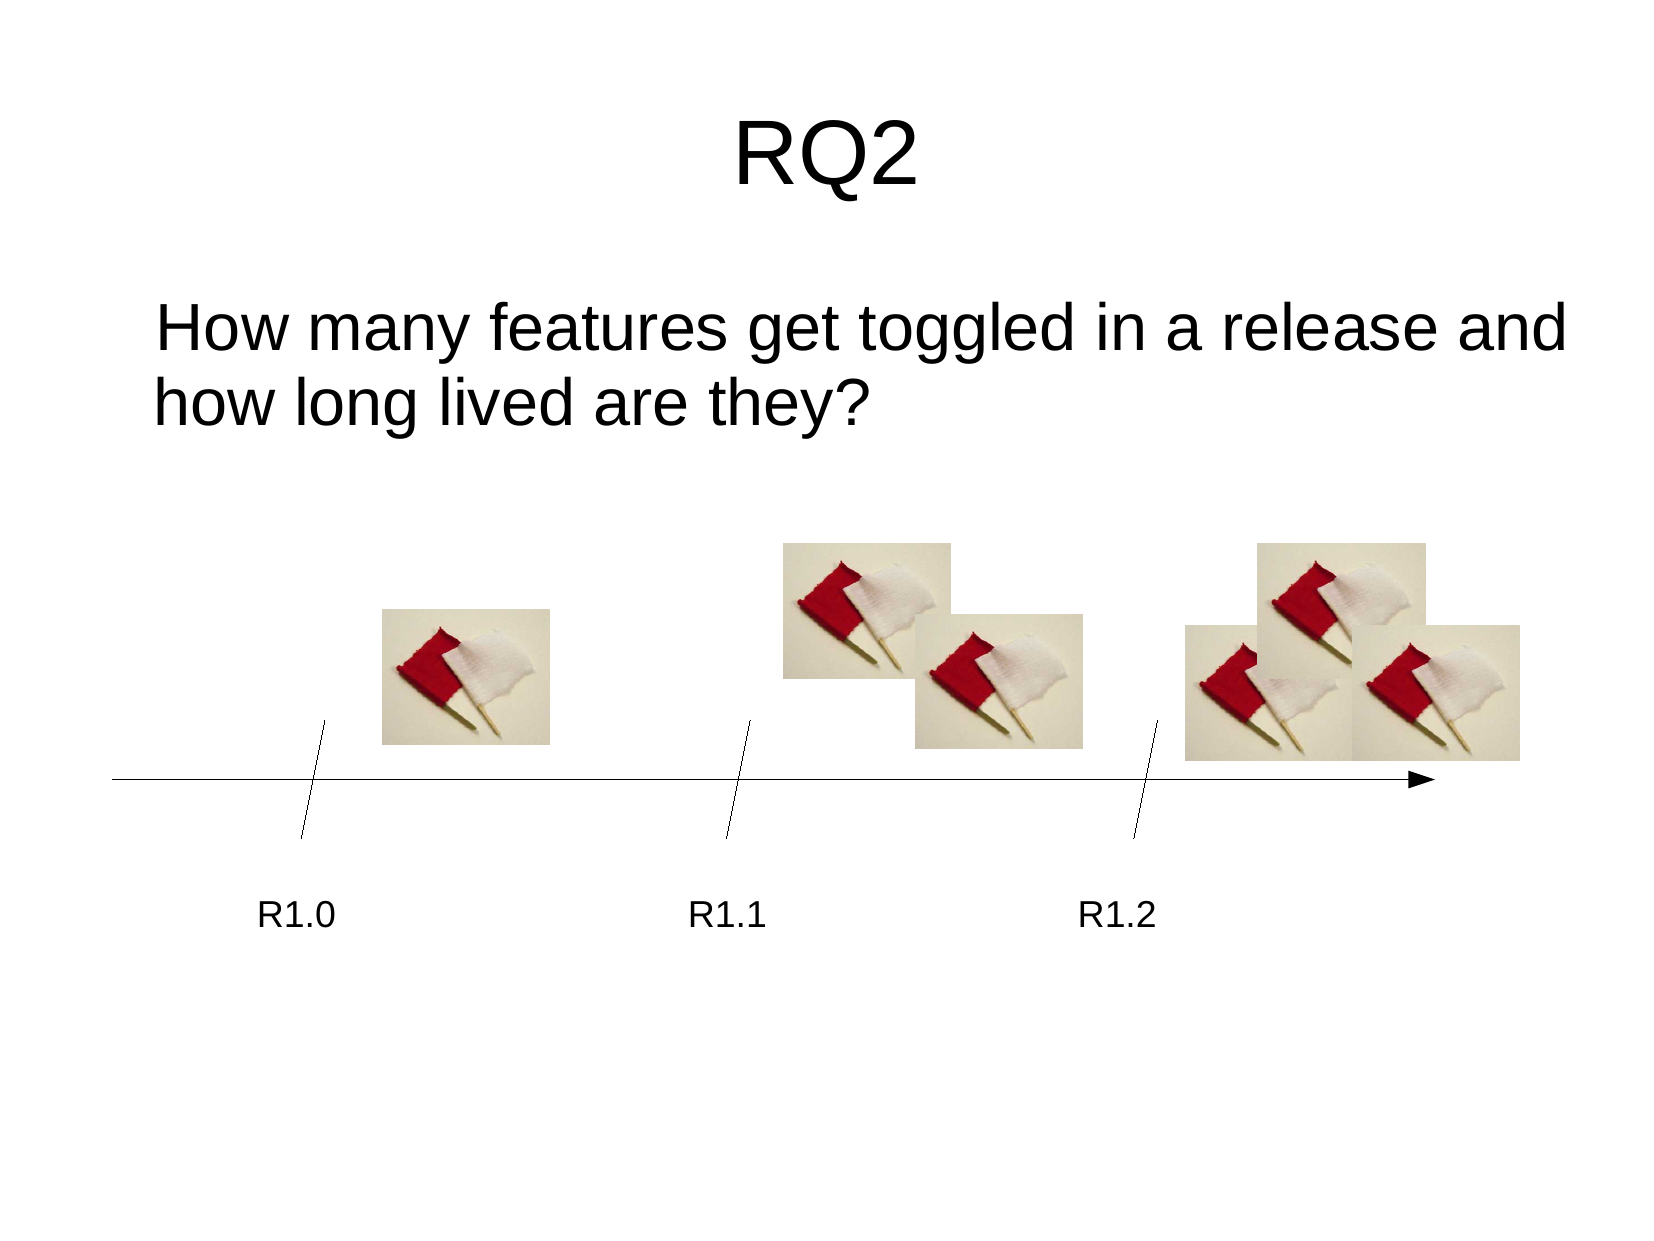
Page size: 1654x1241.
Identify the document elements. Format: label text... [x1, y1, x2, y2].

picture [783, 543, 1083, 749]
picture [1185, 543, 1520, 761]
text_box R1.0 [242, 885, 361, 985]
text_box R1.1 [673, 885, 792, 985]
list How many features get toggled in a release and how long lived are they? [82, 290, 1571, 449]
picture [382, 609, 550, 745]
text_box R1.2 [1062, 885, 1182, 985]
title RQ2 [82, 49, 1571, 257]
